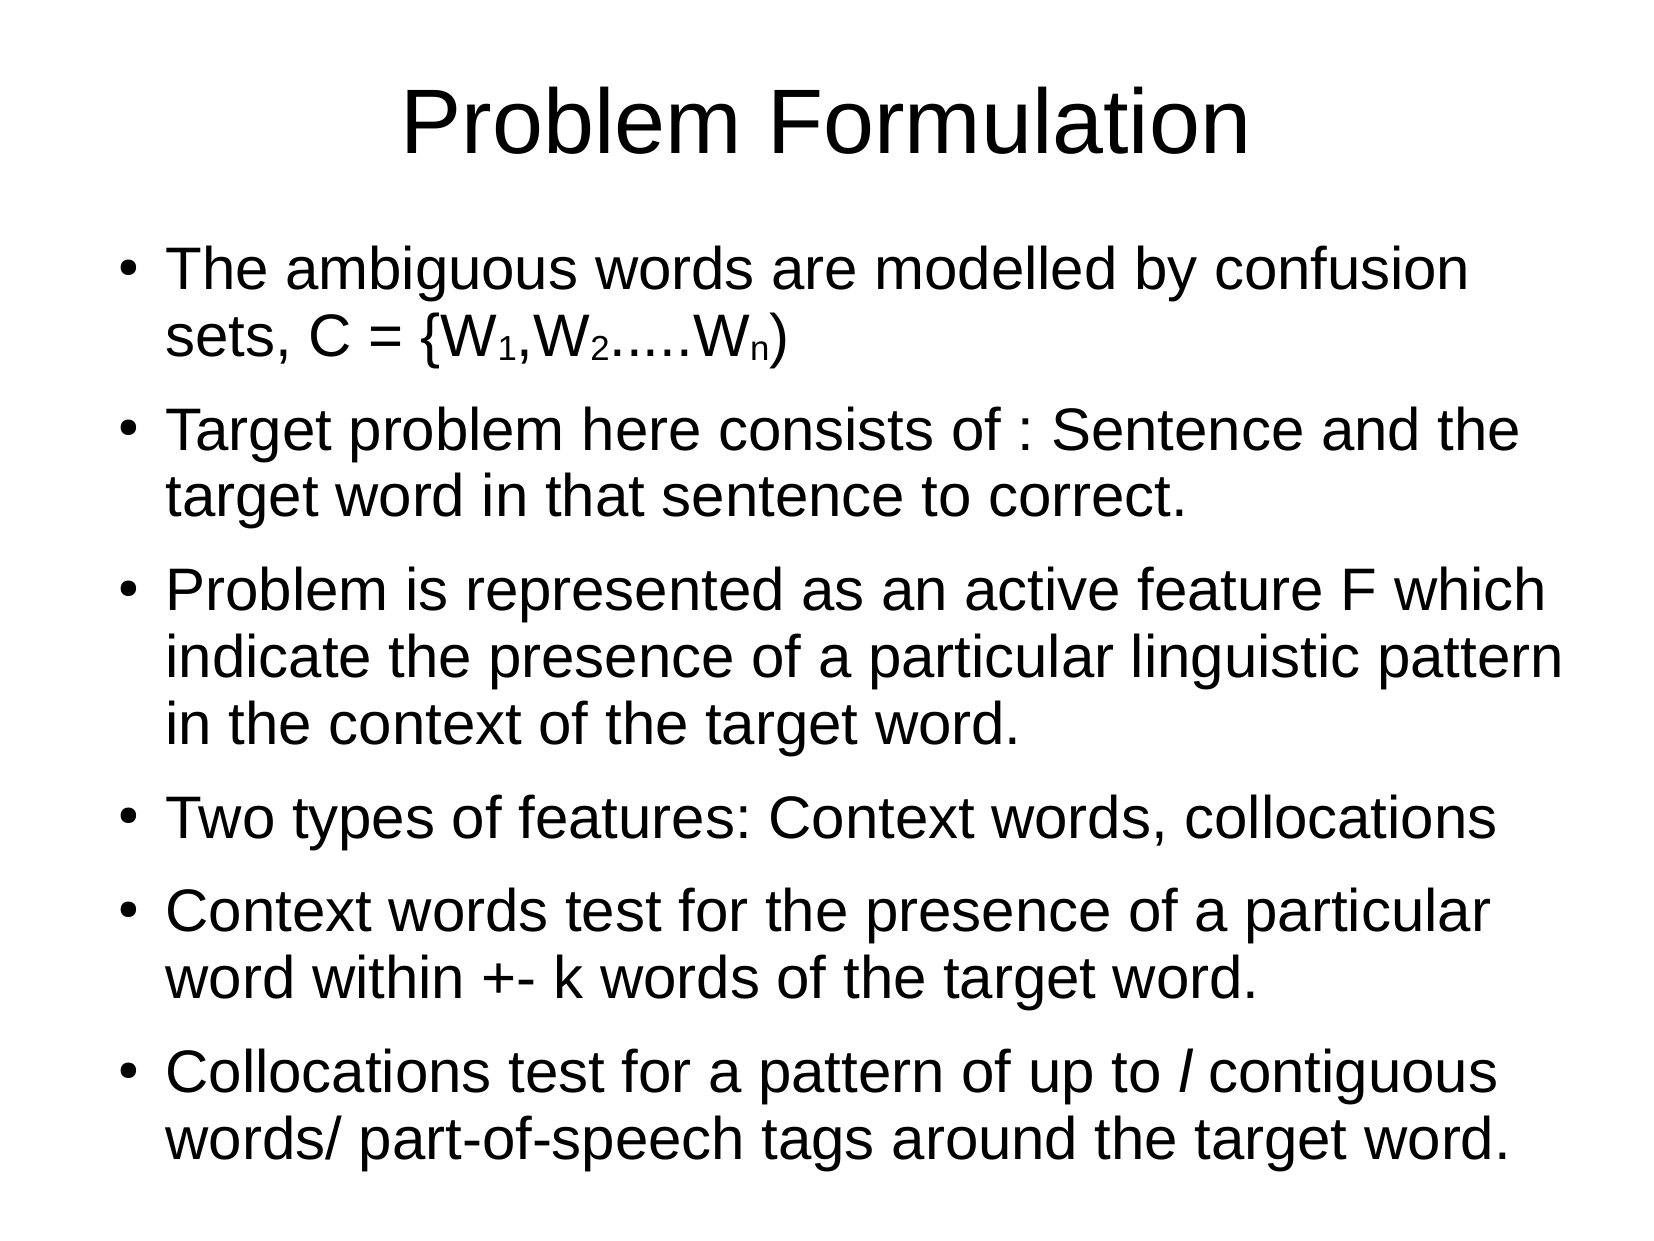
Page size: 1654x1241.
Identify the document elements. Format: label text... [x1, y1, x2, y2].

list The ambiguous words are modelled by confusion sets, C = {W1,W2.....Wn) Target problem here consists of : Sentence and the target word in that sentence to correct. Problem is represented as an active feature F which indicate the presence of a particular linguistic pattern in the context of the target word. Two types of features: Context words, collocations Context words test for the presence of a particular word within +- k words of the target word. Collocations test for a pattern of up to l contiguous words/ part-of-speech tags around the target word. [101, 235, 1591, 1186]
title Problem Formulation [82, 17, 1571, 226]
